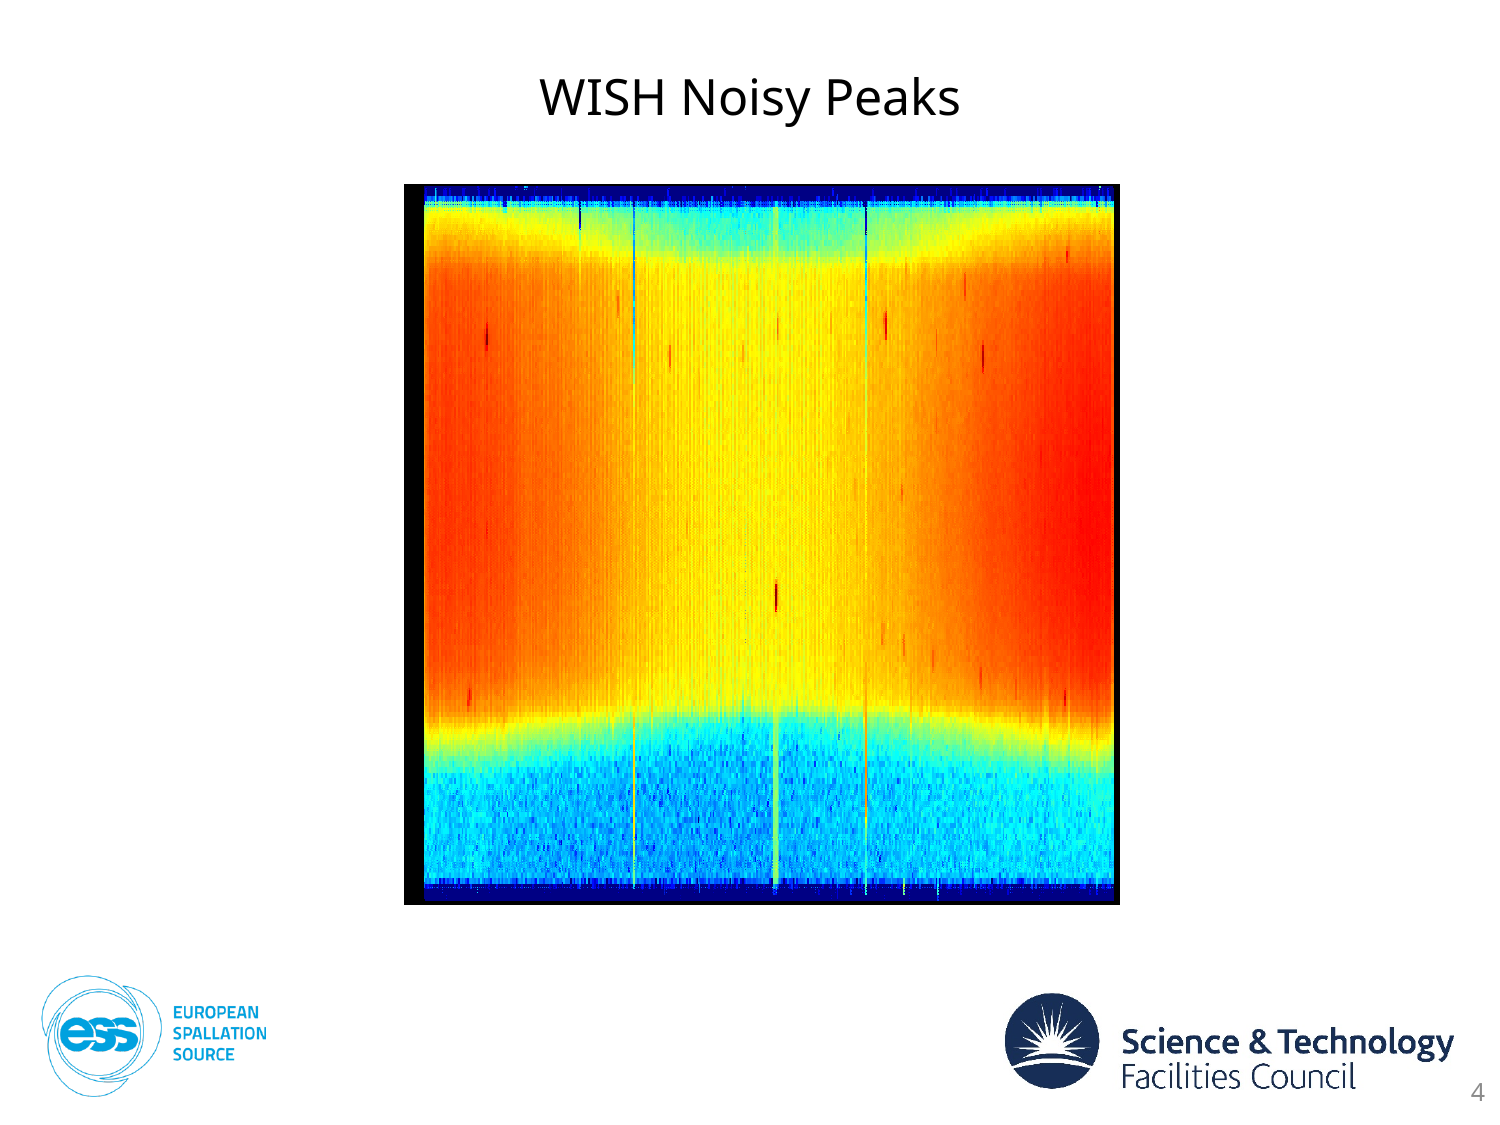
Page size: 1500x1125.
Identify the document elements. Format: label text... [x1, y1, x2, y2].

picture [404, 184, 1120, 905]
slide_number <number> [1387, 1064, 1500, 1124]
picture [41, 975, 266, 1097]
title WISH Noisy Peaks [0, 30, 1500, 161]
picture [1003, 991, 1454, 1090]
